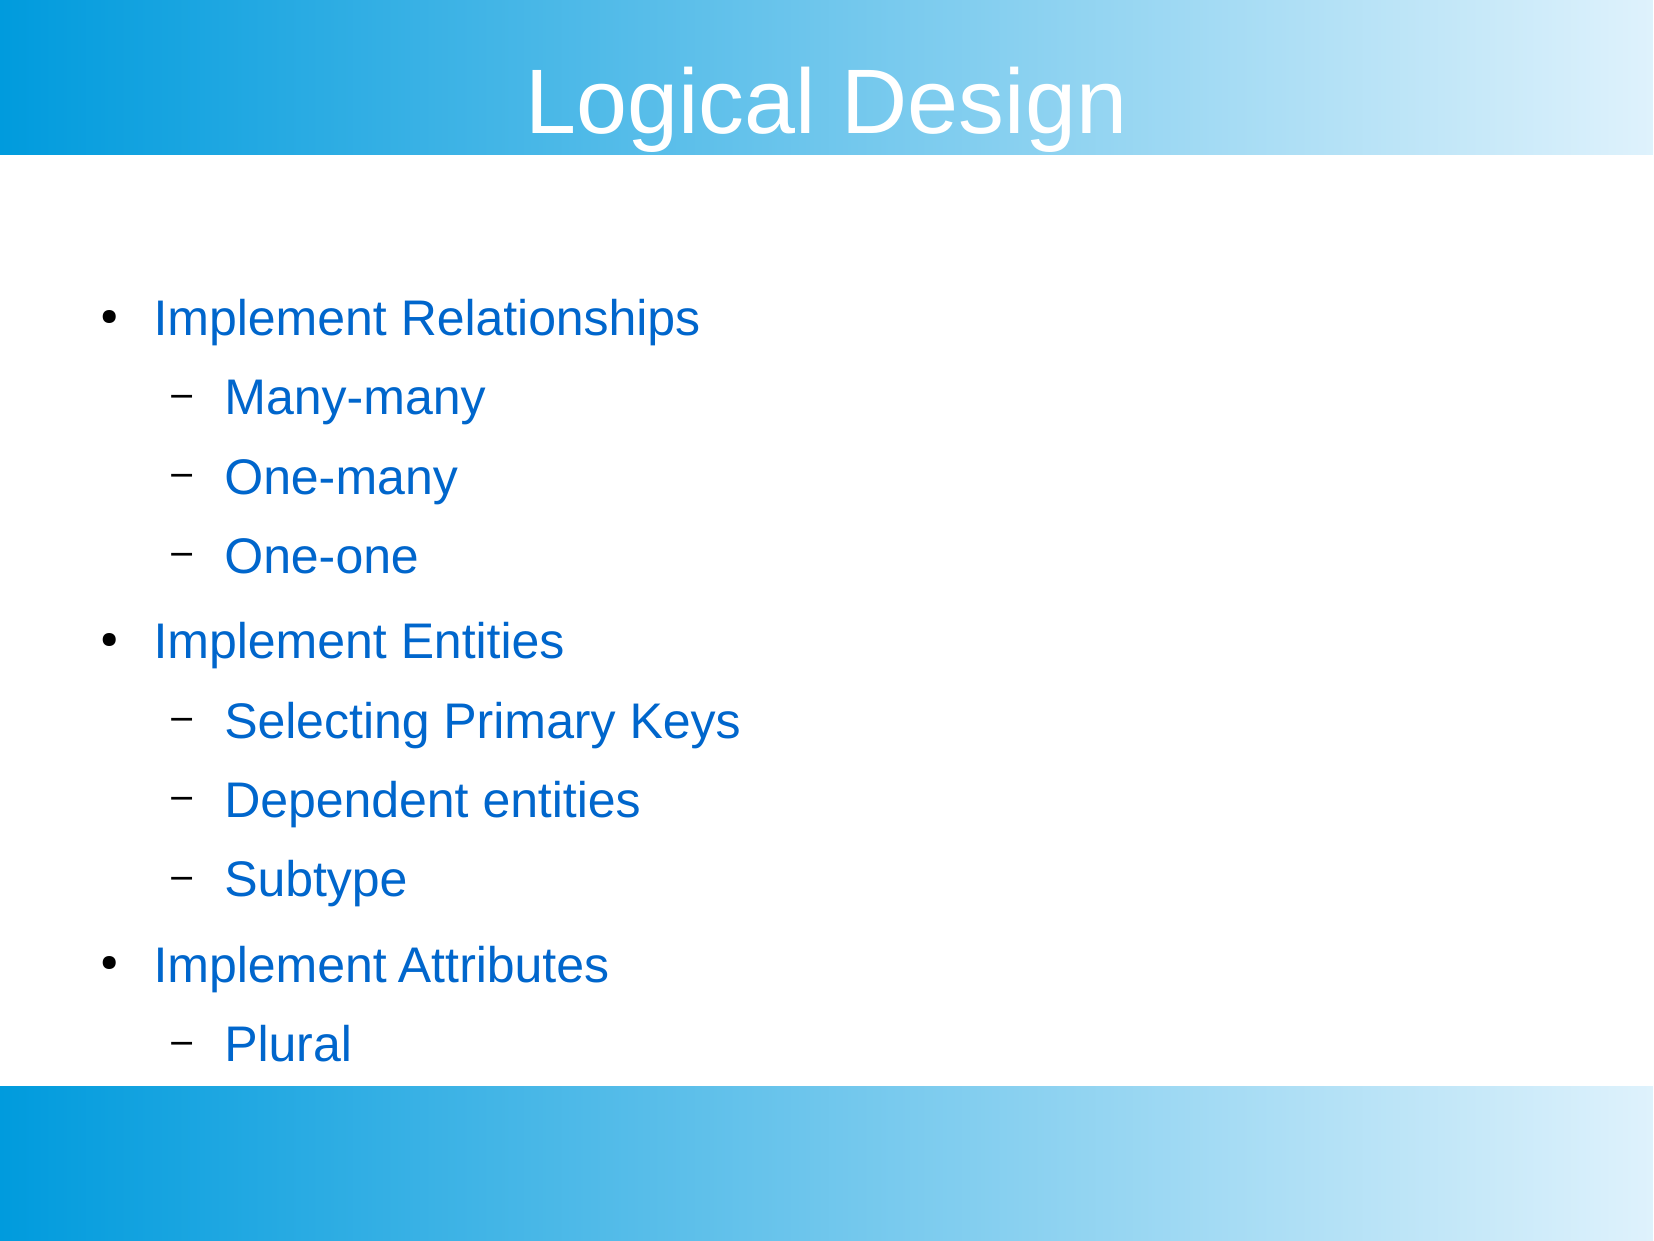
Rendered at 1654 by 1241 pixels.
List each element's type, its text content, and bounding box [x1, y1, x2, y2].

title Logical Design [82, 49, 1571, 155]
list Implement Relationships Many-many One-many One-one Implement Entities Selecting Primary Keys Dependent entities Subtype Implement Attributes Plural [82, 290, 1571, 1081]
